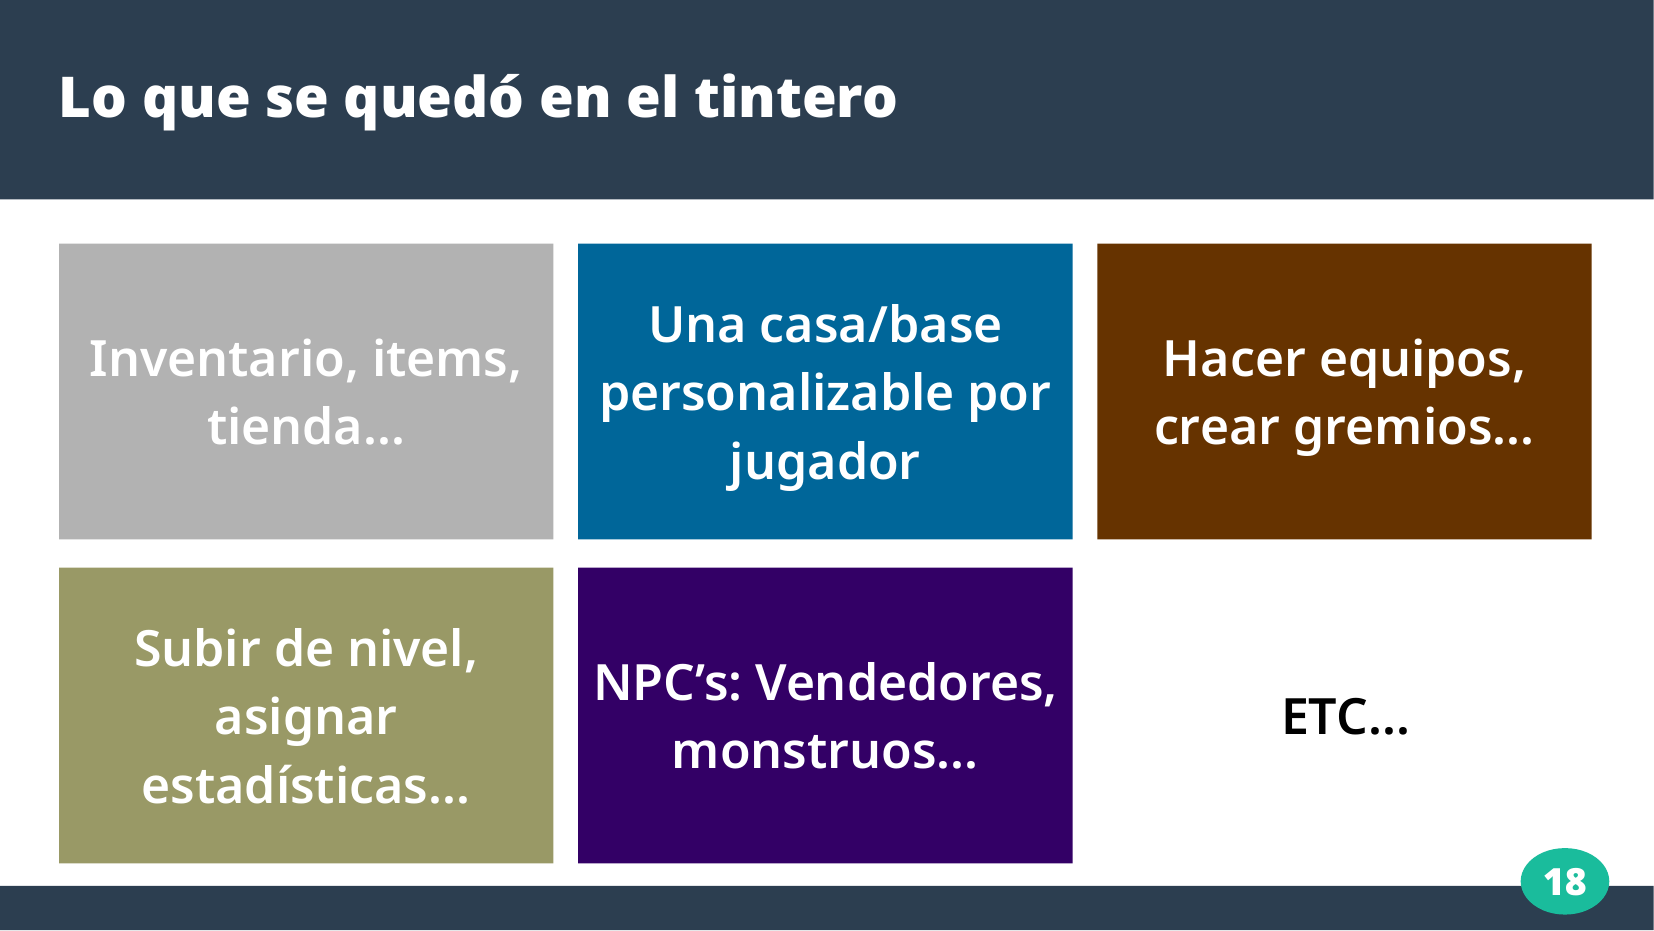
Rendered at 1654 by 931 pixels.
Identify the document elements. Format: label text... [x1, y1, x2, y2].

list Una casa/base personalizable por jugador [578, 243, 1073, 540]
list ETC... [1098, 566, 1593, 863]
list Hacer equipos, crear gremios... [1097, 243, 1592, 540]
title Lo que se quedó en el tintero [59, 37, 1595, 155]
list Subir de nivel, asignar estadísticas... [59, 567, 554, 864]
list Inventario, items, tienda... [59, 243, 554, 540]
list NPC’s: Vendedores, monstruos... [578, 567, 1073, 864]
